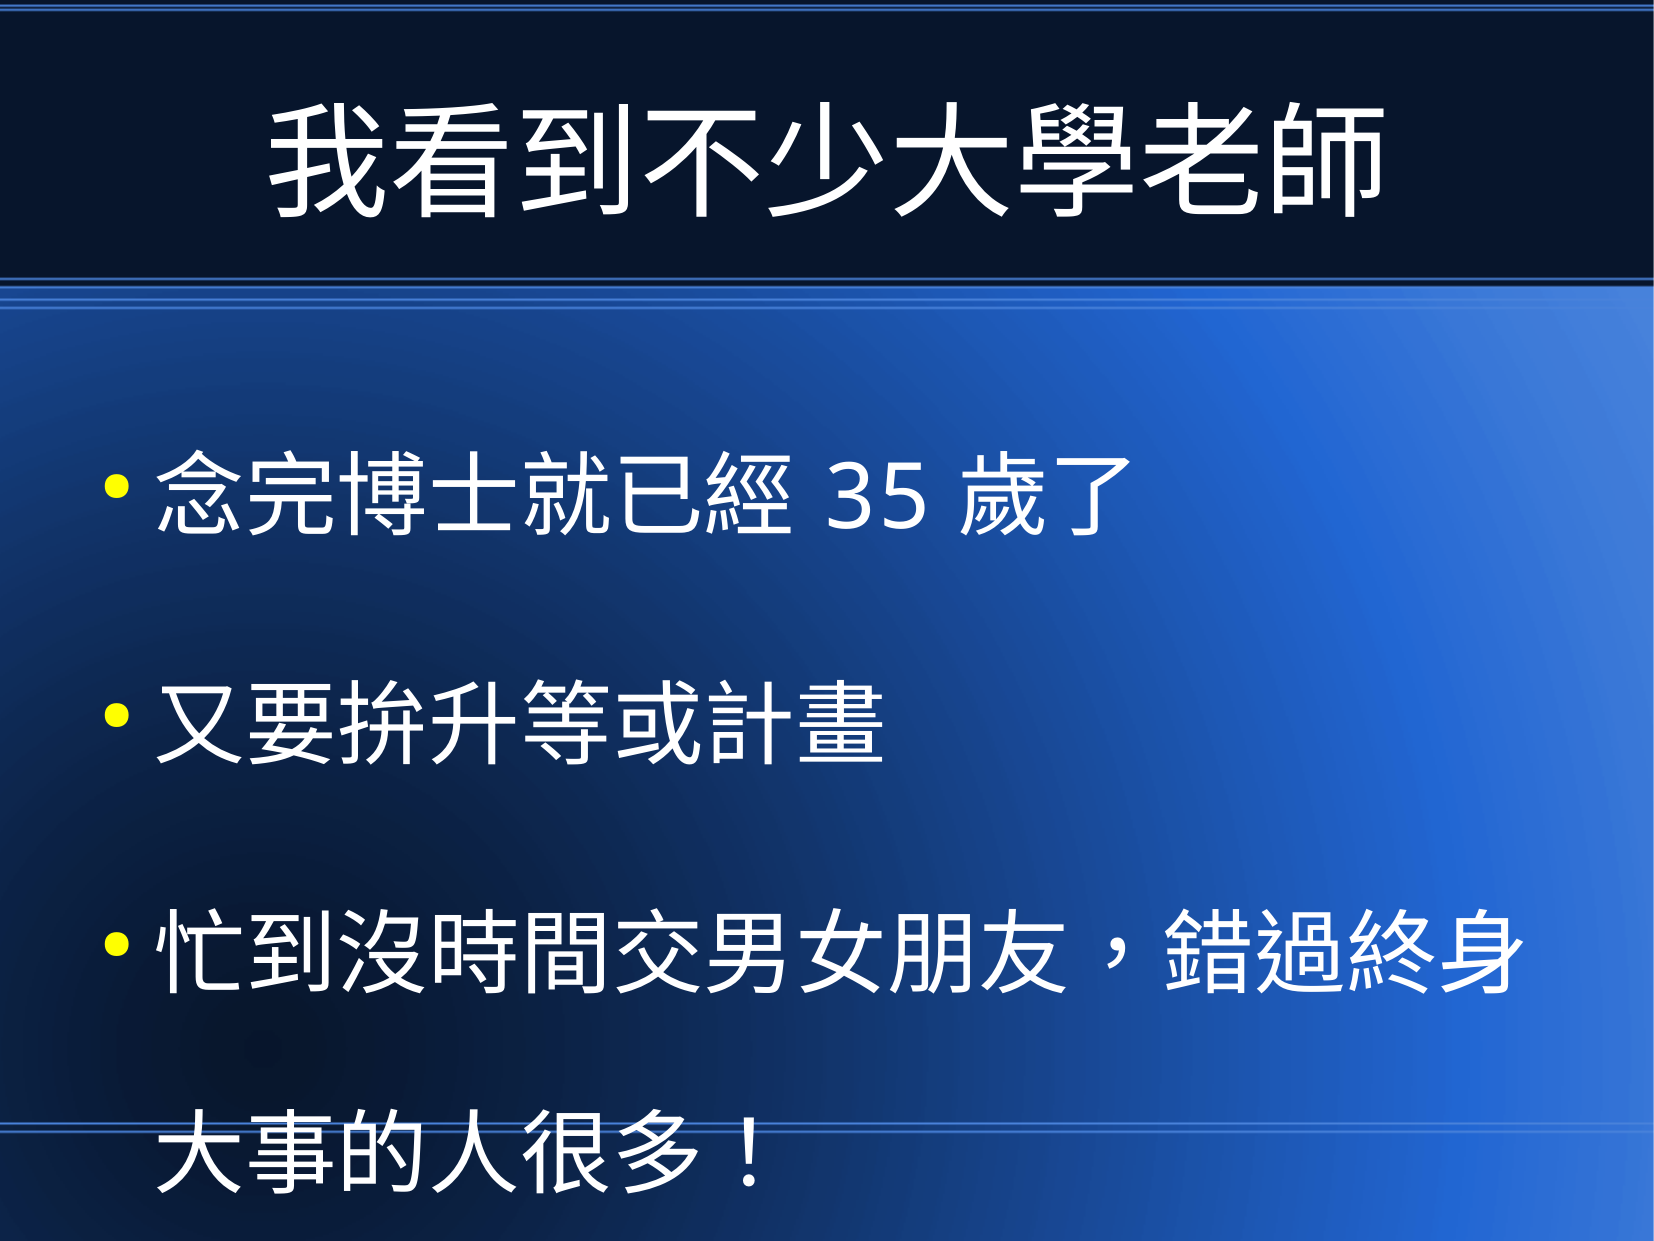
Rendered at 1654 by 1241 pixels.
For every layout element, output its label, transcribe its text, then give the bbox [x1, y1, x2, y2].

list 念完博士就已經35歲了 又要拚升等或計畫 忙到沒時間交男女朋友，錯過終身大事的人很多！ [82, 355, 1571, 1241]
title 我看到不少大學老師 [82, 49, 1571, 257]
picture [0, 0, 1654, 1241]
